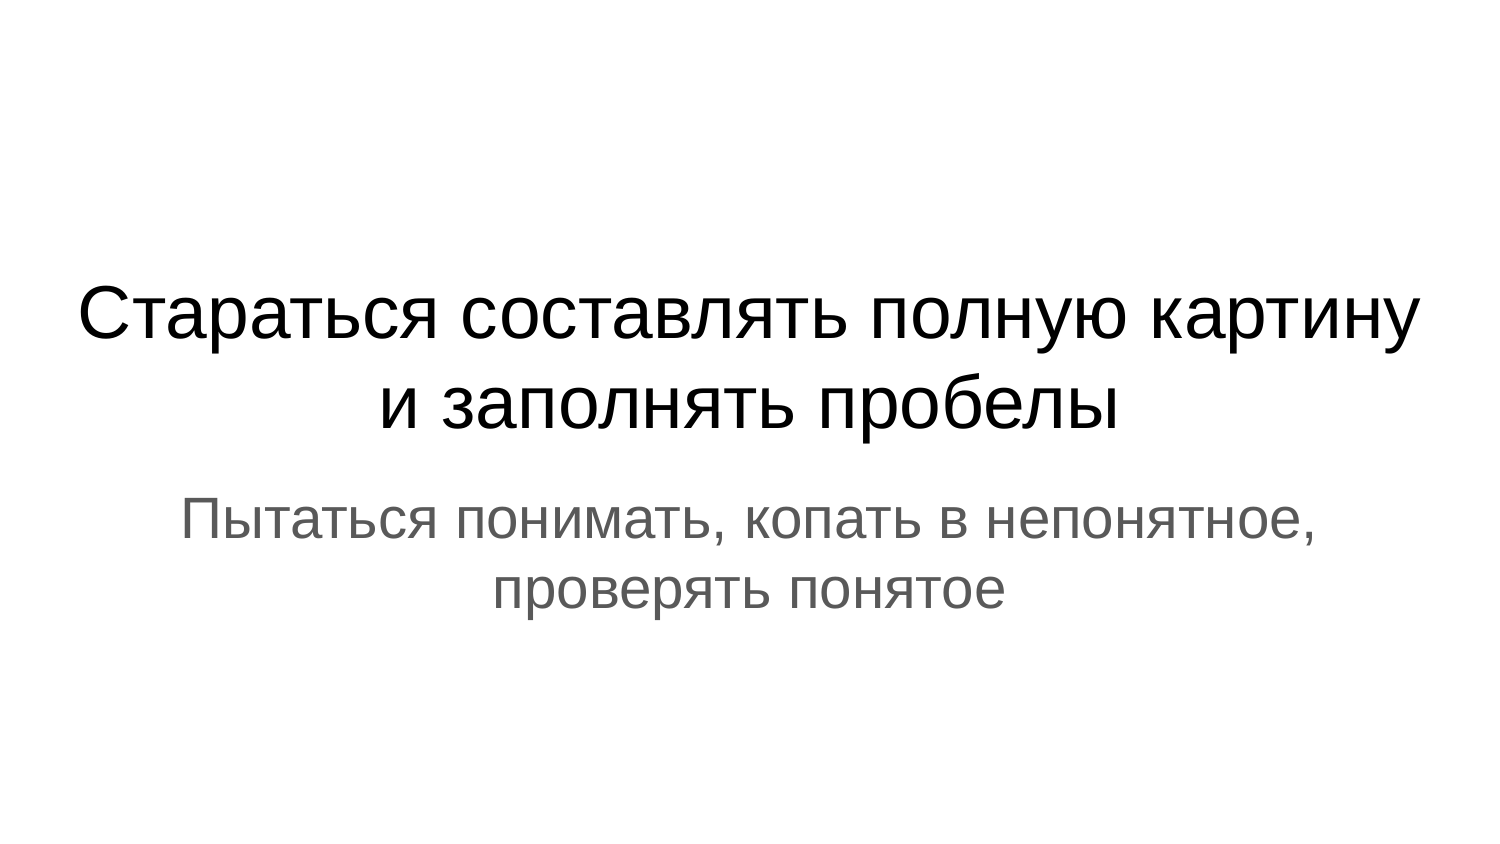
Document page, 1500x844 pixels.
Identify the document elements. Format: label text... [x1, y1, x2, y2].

title Стараться составлять полную картину и заполнять пробелы [51, 122, 1449, 459]
subtitle Пытаться понимать, копать в непонятное, проверять понятое [51, 464, 1449, 595]
